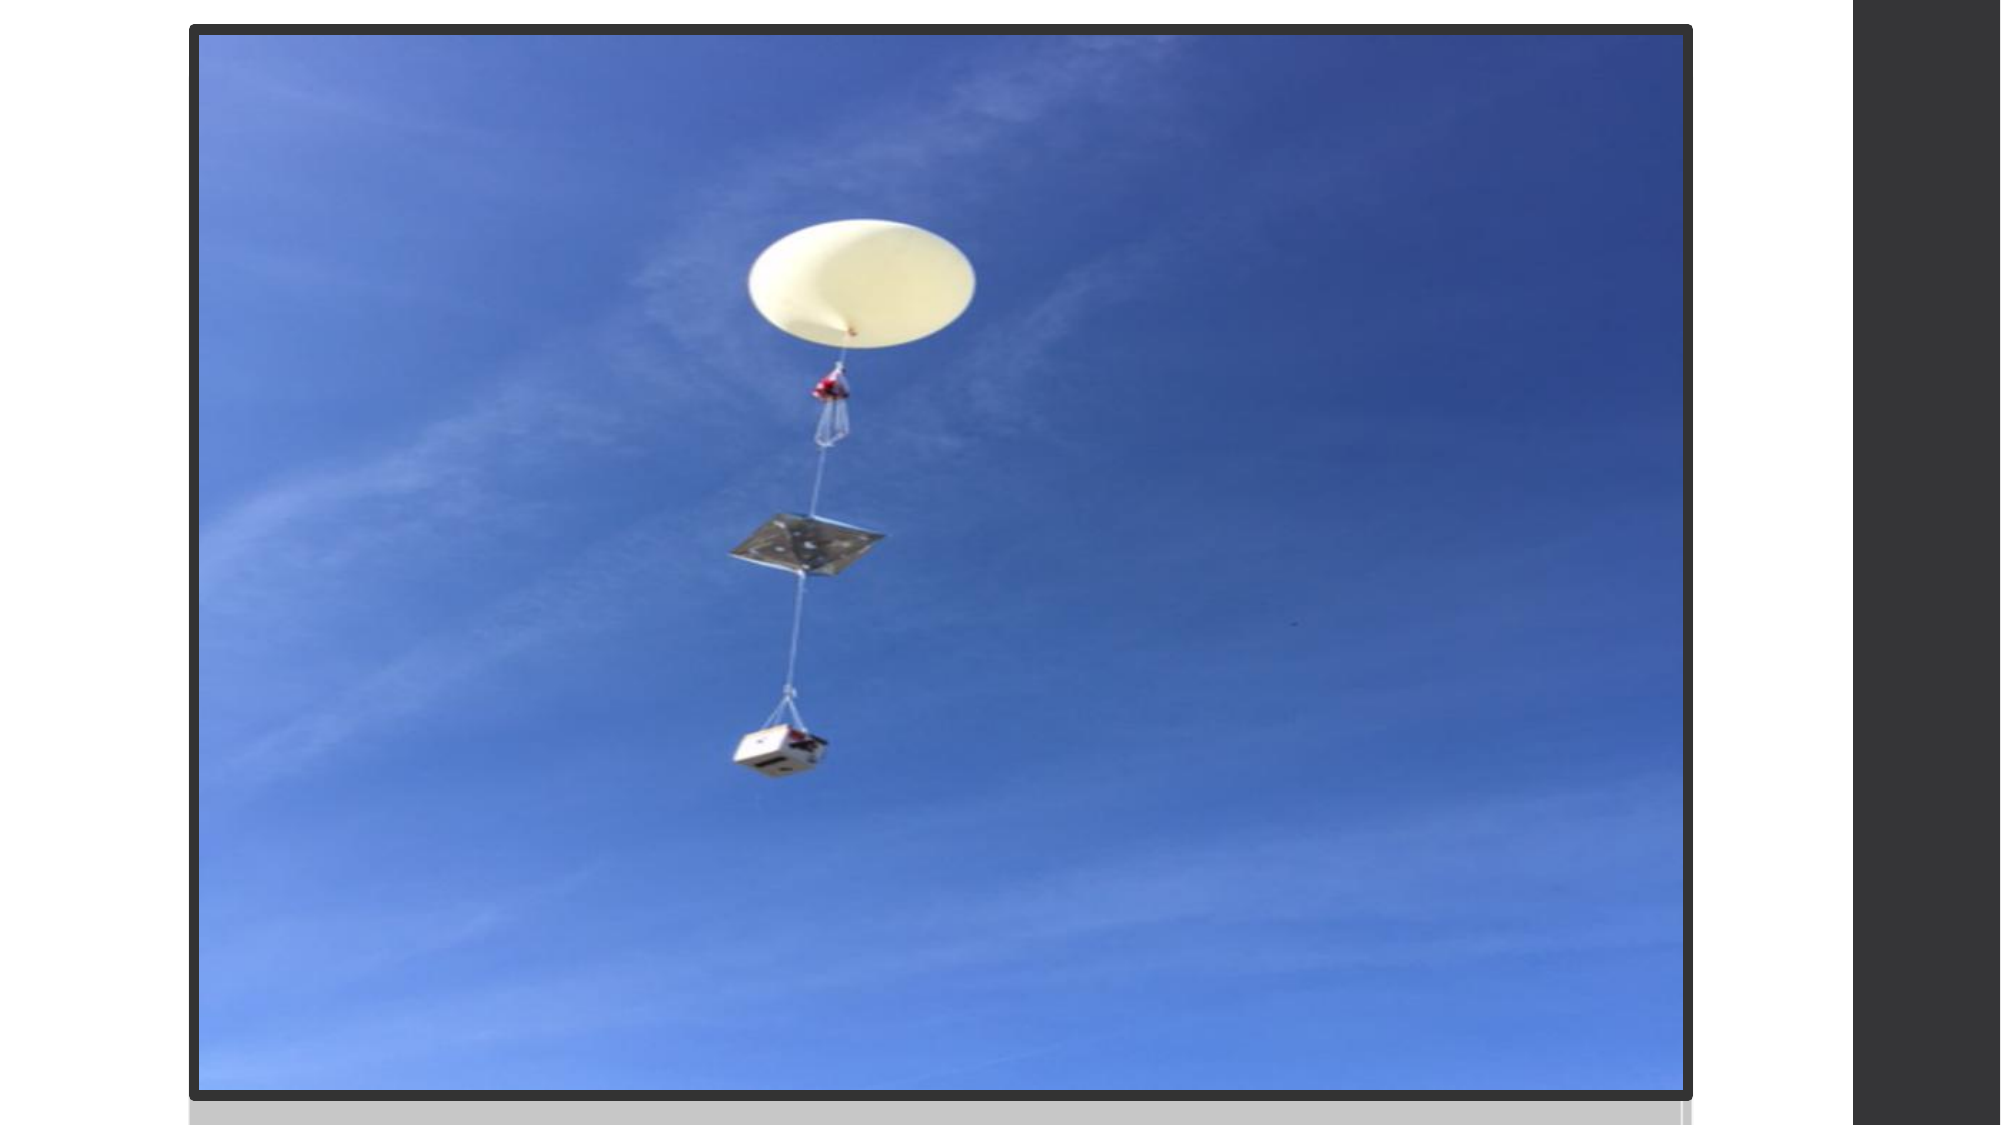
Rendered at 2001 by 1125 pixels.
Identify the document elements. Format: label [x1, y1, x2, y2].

picture [199, 34, 1684, 1091]
